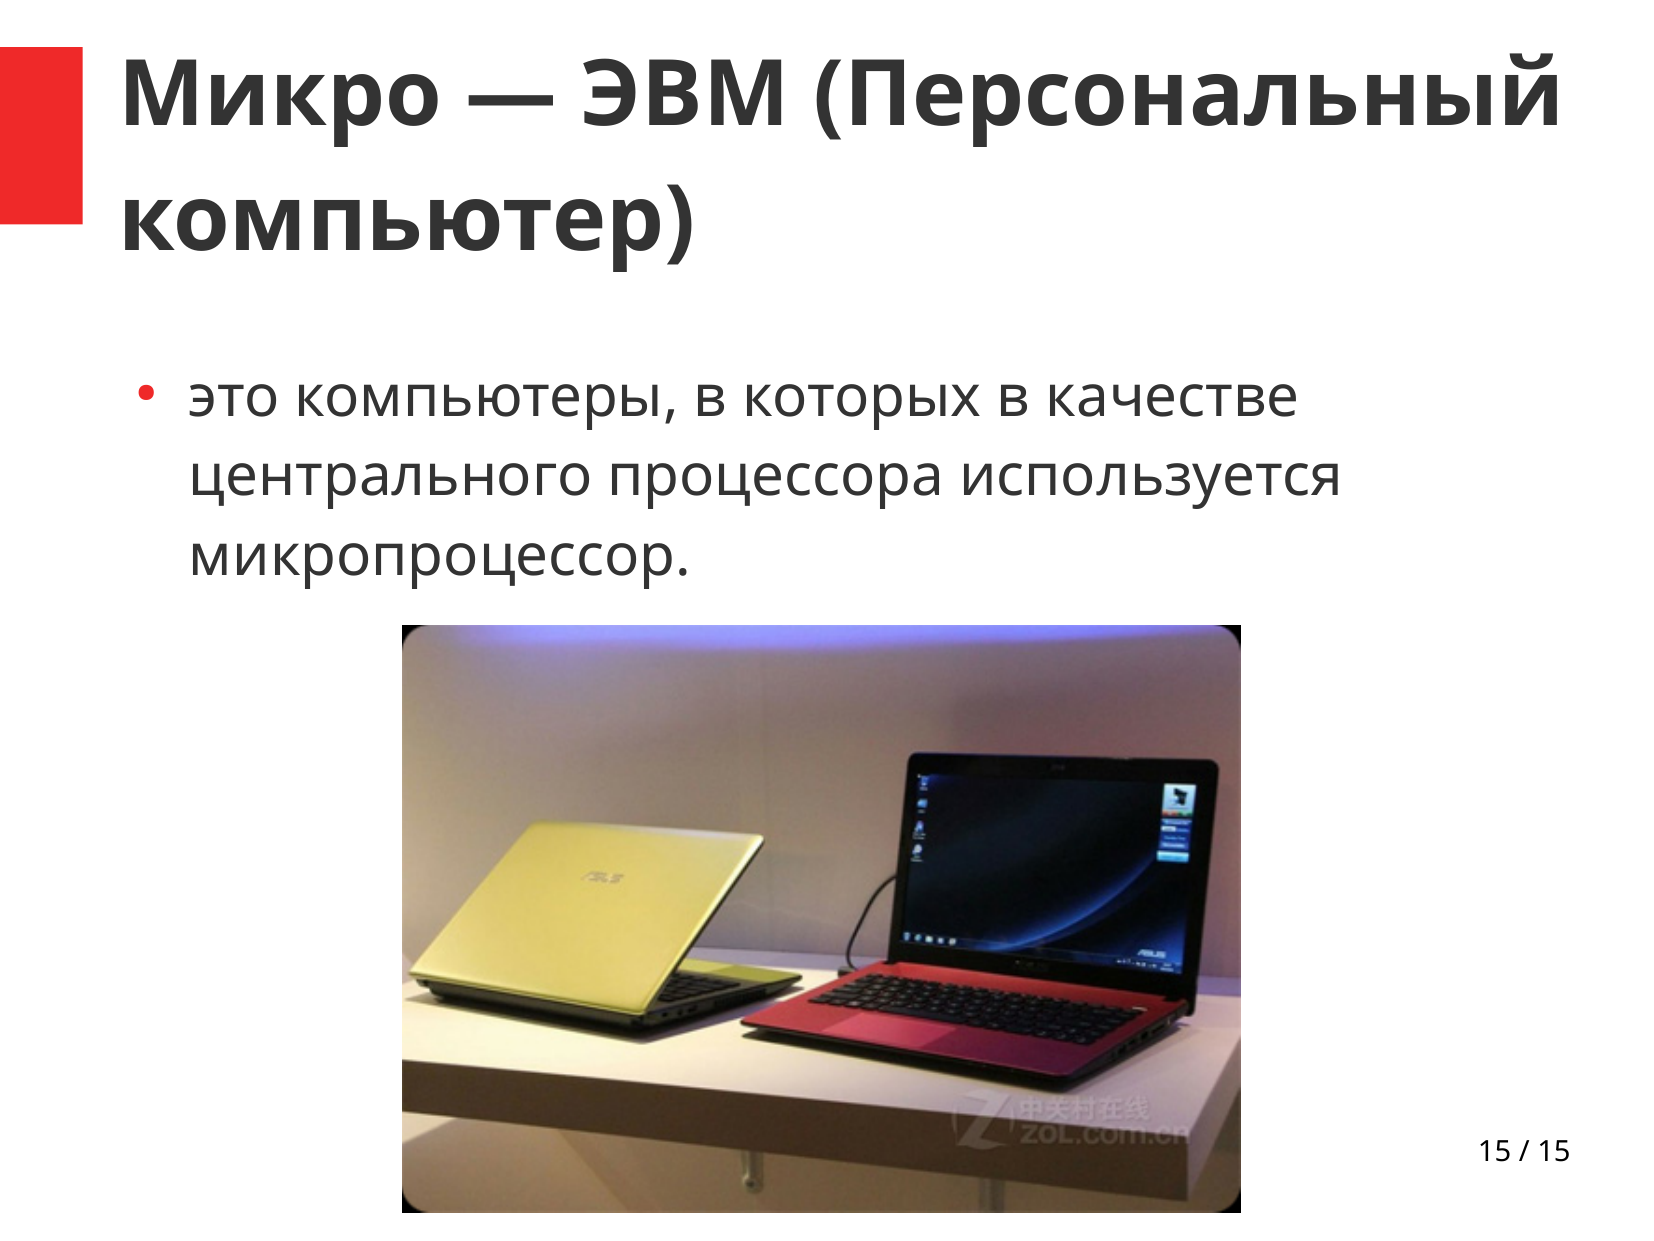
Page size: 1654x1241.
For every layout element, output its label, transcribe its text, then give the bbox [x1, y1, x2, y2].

title Микро — ЭВМ (Персональный компьютер) [118, 27, 1571, 278]
list это компьютеры, в которых в качестве центрального процессора используется микропроцессор. [118, 354, 1536, 1074]
picture [402, 625, 1241, 1213]
